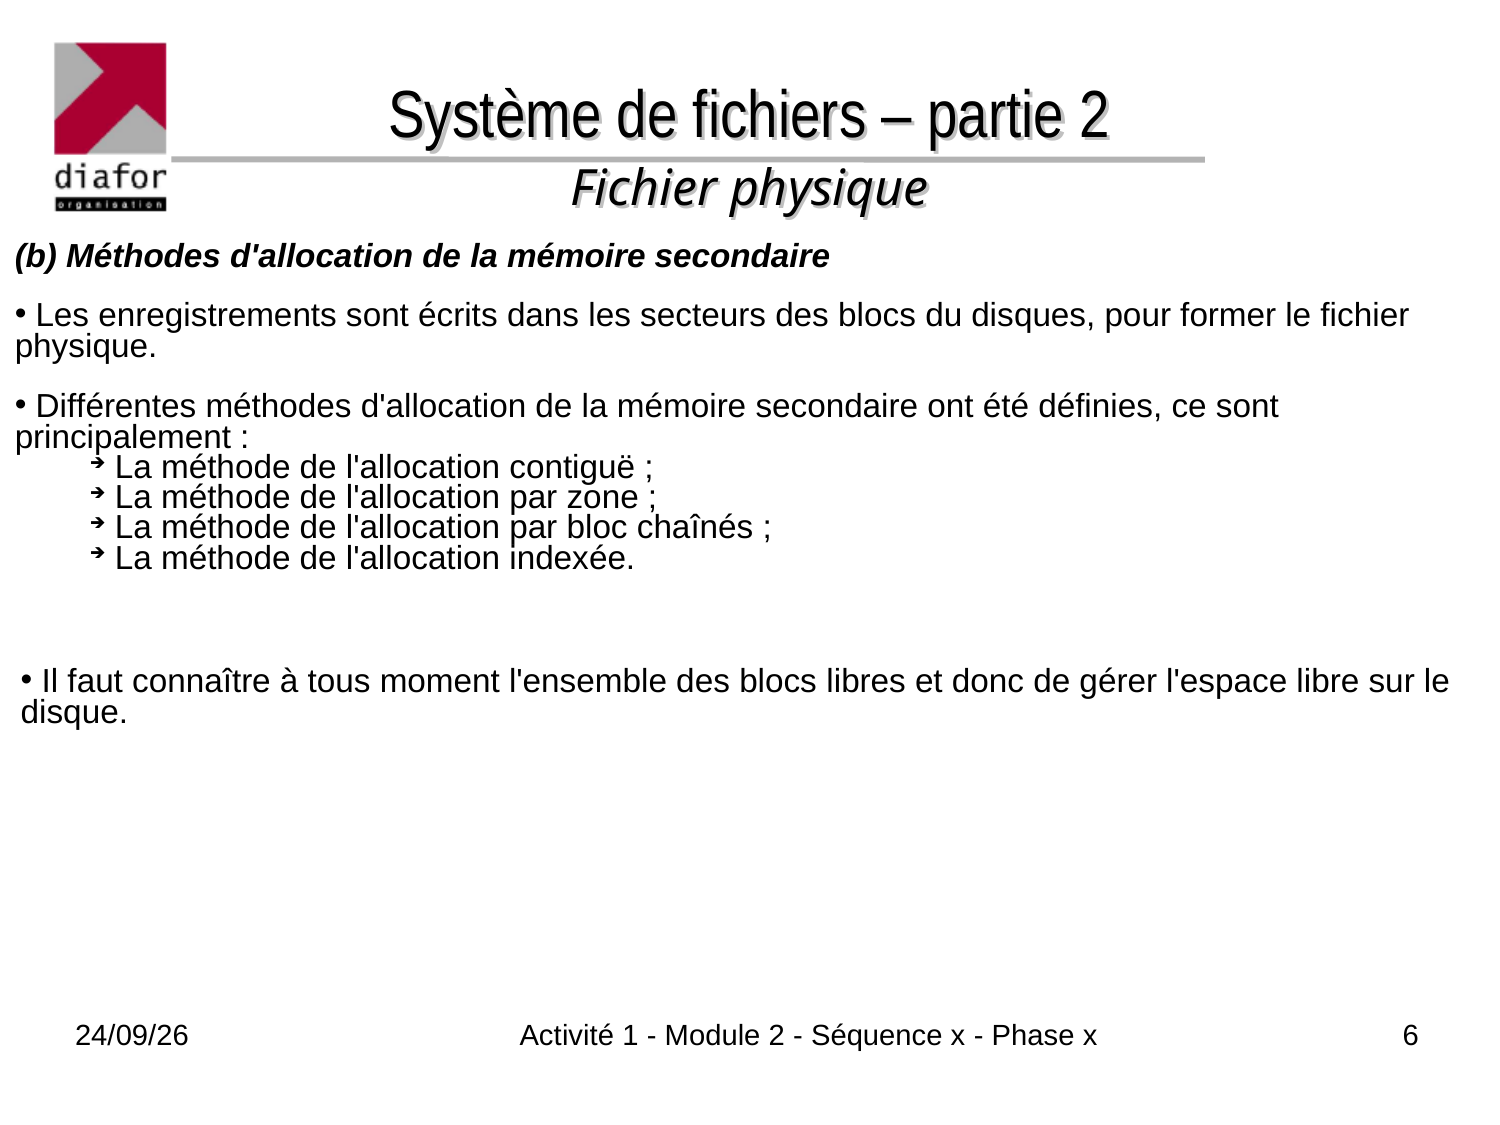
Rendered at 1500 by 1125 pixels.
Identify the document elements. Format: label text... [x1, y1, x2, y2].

picture [53, 42, 168, 213]
text_box (b) Méthodes d'allocation de la mémoire secondaire [0, 236, 847, 282]
title Système de fichiers – partie 2 Fichier physique [75, 45, 1426, 250]
text_box Il faut connaître à tous moment l'ensemble des blocs libres et donc de gérer l'espace libre sur le disque. [5, 661, 1500, 737]
text_box Les enregistrements sont écrits dans les secteurs des blocs du disques, pour former le fichier physique. Différentes méthodes d'allocation de la mémoire secondaire ont été définies, ce sont principalement : La méthode de l'allocation contiguë ; La méthode de l'allocation par zone ; La méthode de l'allocation par bloc chaînés ; La méthode de l'allocation indexée. [0, 295, 1437, 583]
